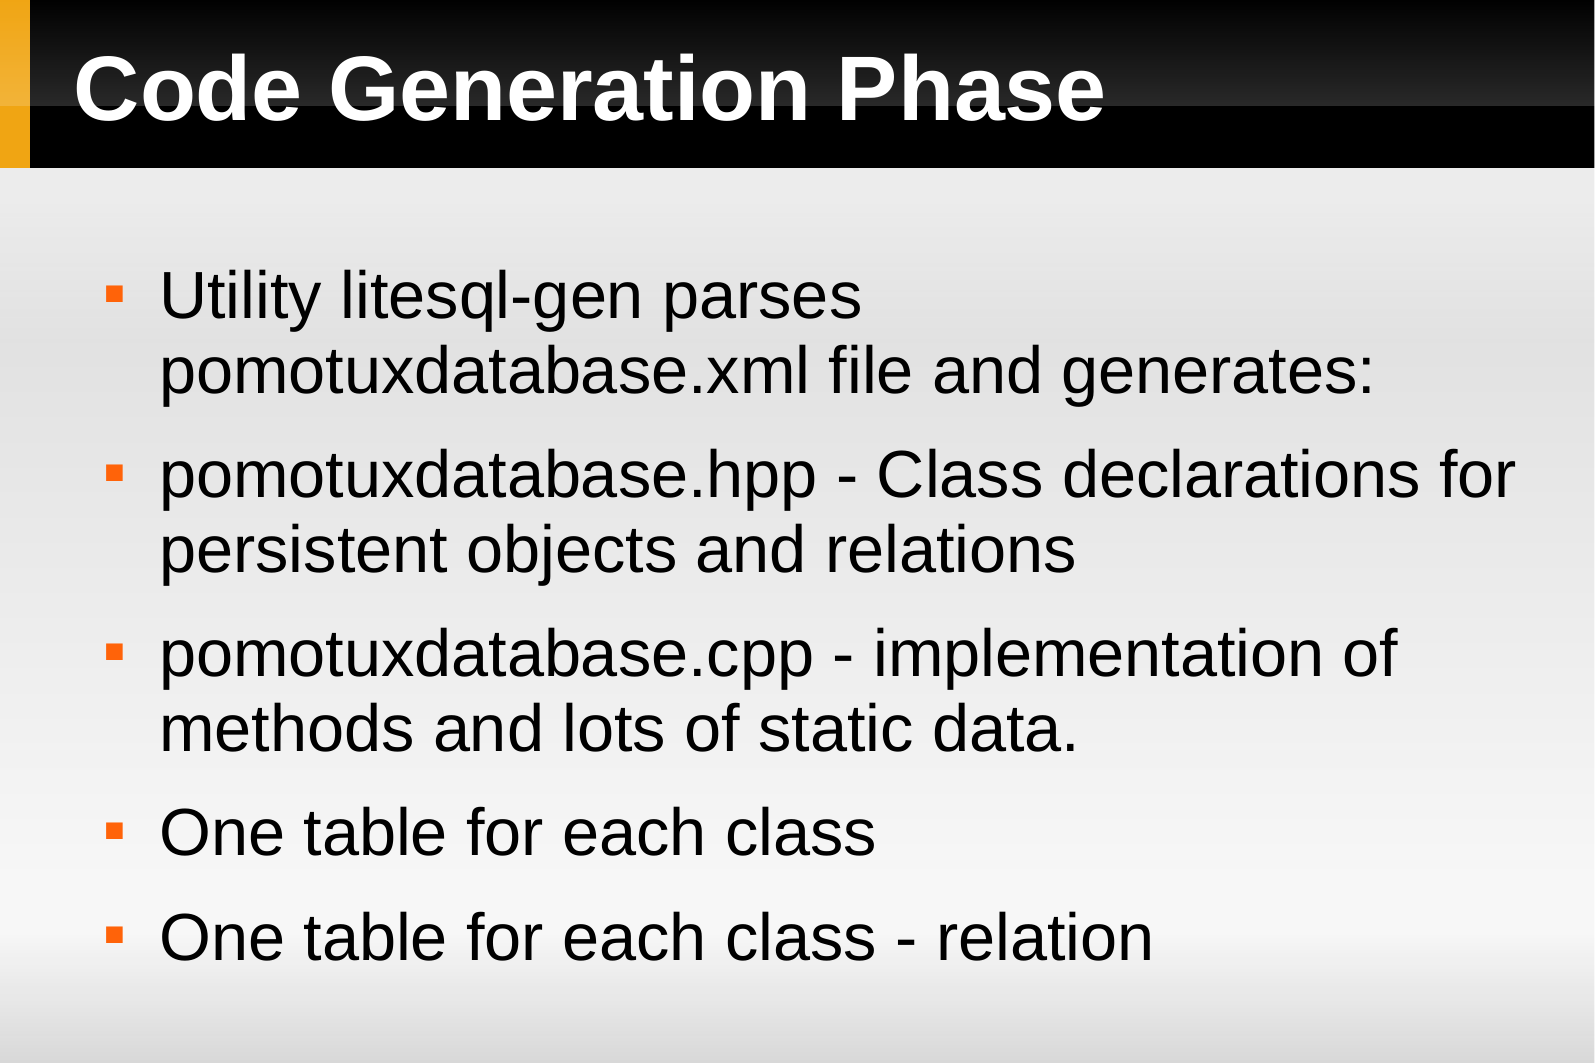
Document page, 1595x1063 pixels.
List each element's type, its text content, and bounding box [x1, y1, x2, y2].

title Code Generation Phase [74, 7, 1510, 171]
list Utility litesql-gen parses pomotuxdatabase.xml file and generates: pomotuxdatabase.hpp - Class declarations for persistent objects and relations pomotuxdatabase.cpp - implementation of methods and lots of static data. One table for each class One table for each class - relation [88, 258, 1524, 975]
picture [0, 0, 1595, 1063]
